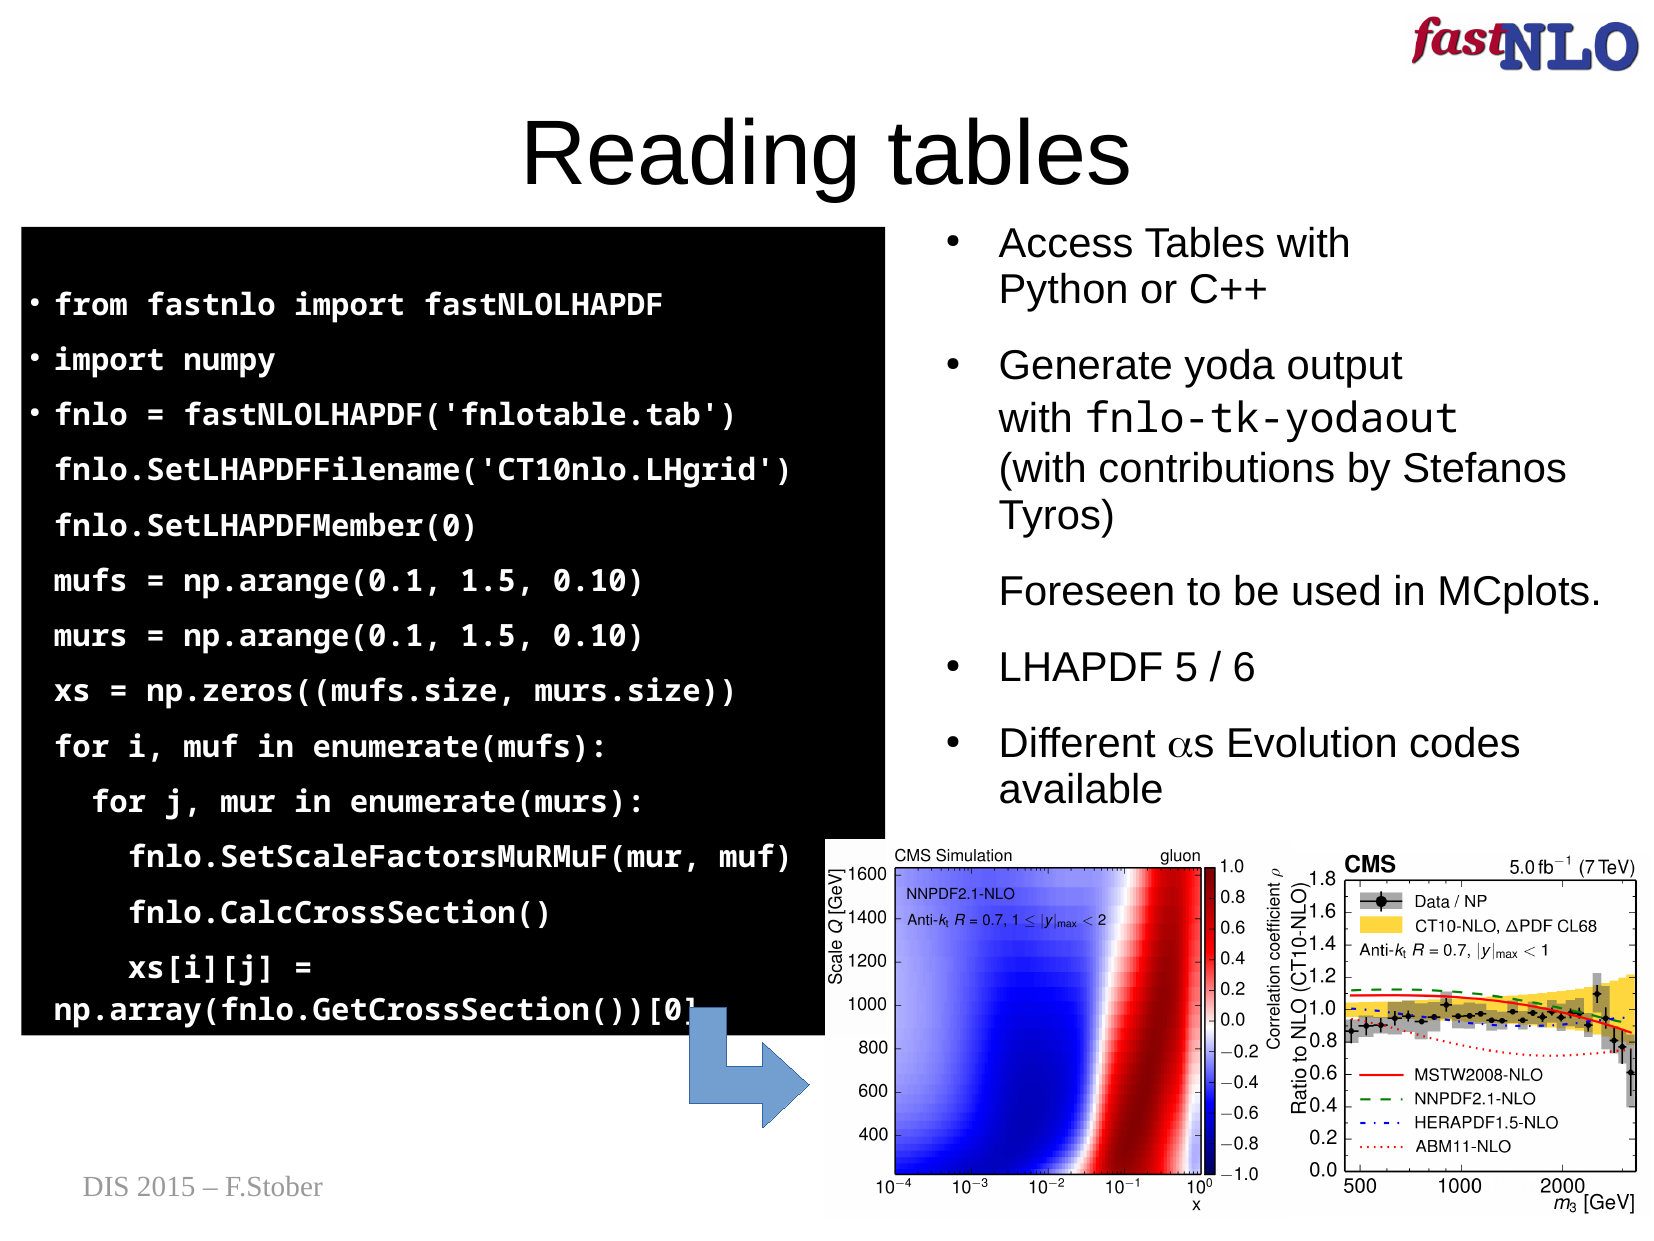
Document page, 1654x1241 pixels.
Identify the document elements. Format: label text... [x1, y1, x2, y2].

title Reading tables [82, 49, 1571, 257]
picture [1404, 12, 1644, 72]
picture [825, 839, 1654, 1220]
text_box [689, 1007, 810, 1128]
list Access Tables with Python or C++ Generate yoda output with fnlo-tk-yodaout (with contributions by Stefanos Tyros) Foreseen to be used in MCplots. LHAPDF 5 / 6 Different as Evolution codes available [927, 219, 1623, 851]
list from fastnlo import fastNLOLHAPDF import numpy fnlo = fastNLOLHAPDF('fnlotable.tab') fnlo.SetLHAPDFFilename('CT10nlo.LHgrid') fnlo.SetLHAPDFMember(0) mufs = np.arange(0.1, 1.5, 0.10) murs = np.arange(0.1, 1.5, 0.10) xs = np.zeros((mufs.size, murs.size)) for i, muf in enumerate(mufs): for j, mur in enumerate(murs): fnlo.SetScaleFactorsMuRMuF(mur, muf) fnlo.CalcCrossSection() xs[i][j] = np.array(fnlo.GetCrossSection())[0] [21, 226, 886, 1036]
